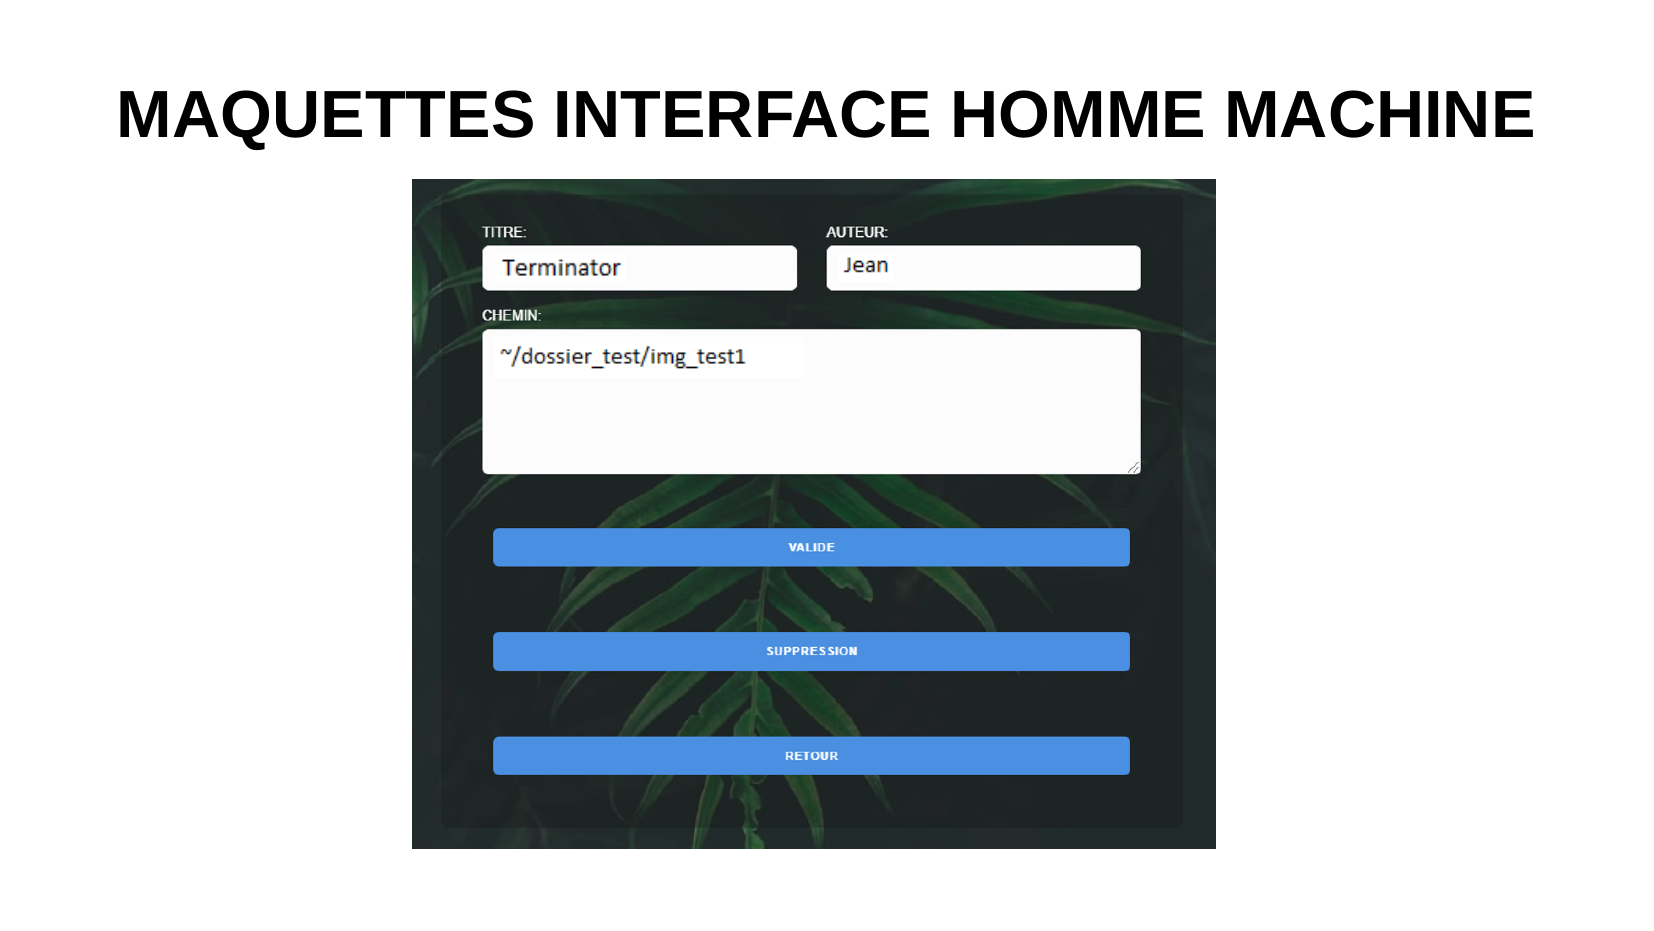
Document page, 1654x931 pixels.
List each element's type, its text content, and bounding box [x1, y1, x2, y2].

picture [411, 193, 1217, 851]
title MAQUETTES INTERFACE HOMME MACHINE [82, 37, 1571, 193]
